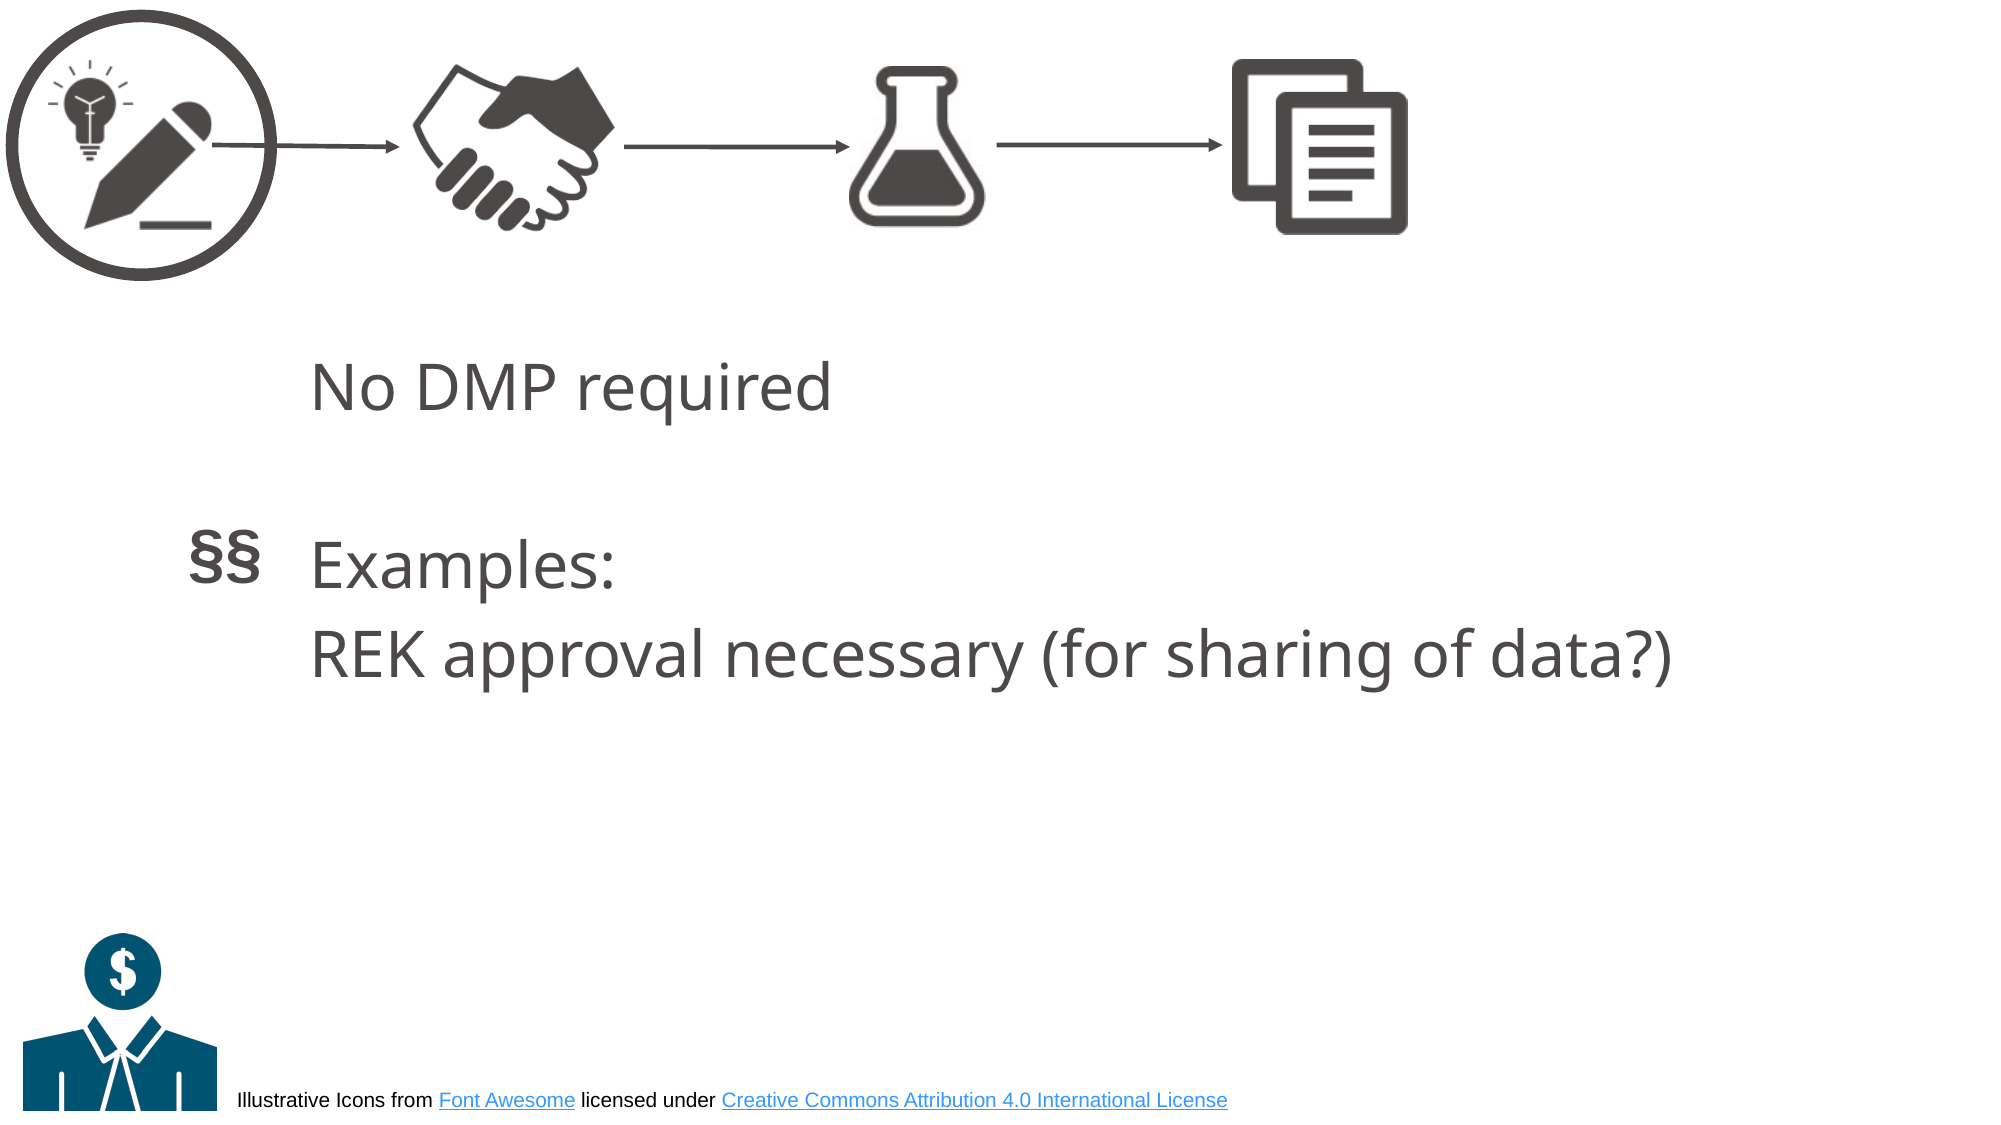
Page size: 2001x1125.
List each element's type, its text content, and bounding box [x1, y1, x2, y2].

picture [110, 948, 135, 995]
text_box No DMP required Examples: REK approval necessary (for sharing of data?) [294, 319, 1876, 1125]
picture [1232, 59, 1408, 235]
picture [60, 1072, 64, 1111]
picture [849, 66, 986, 228]
picture [177, 1072, 181, 1111]
picture [23, 933, 217, 1111]
picture [48, 60, 213, 230]
text_box Illustrative Icons from Font Awesome licensed under Creative Commons Attribution 4.0 International License [221, 1046, 294, 1125]
text_box §§ [173, 494, 285, 605]
picture [399, 38, 625, 256]
